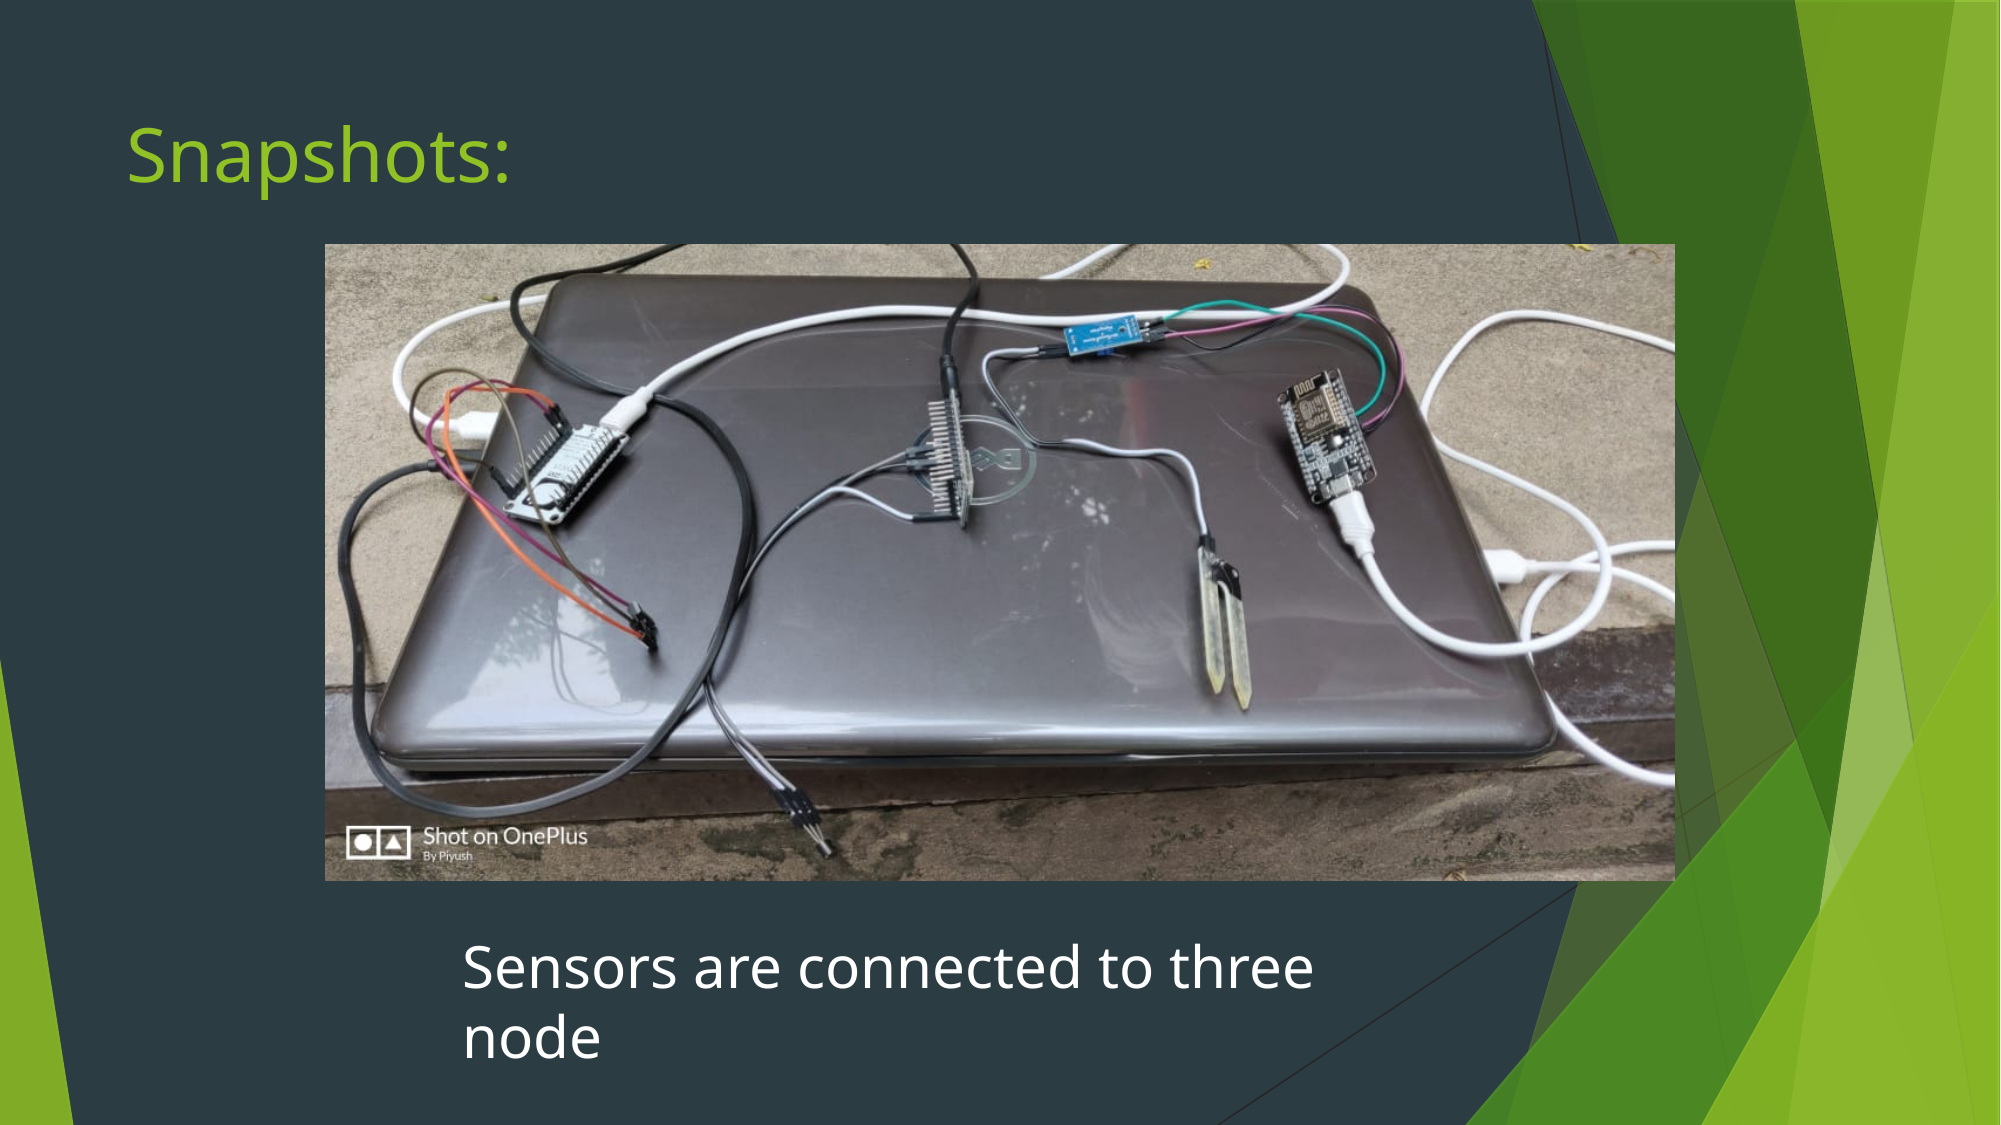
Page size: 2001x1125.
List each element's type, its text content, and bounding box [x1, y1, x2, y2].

picture [325, 244, 1675, 881]
title Snapshots: [111, 99, 1522, 317]
text_box Sensors are connected to three node [447, 922, 1460, 1078]
